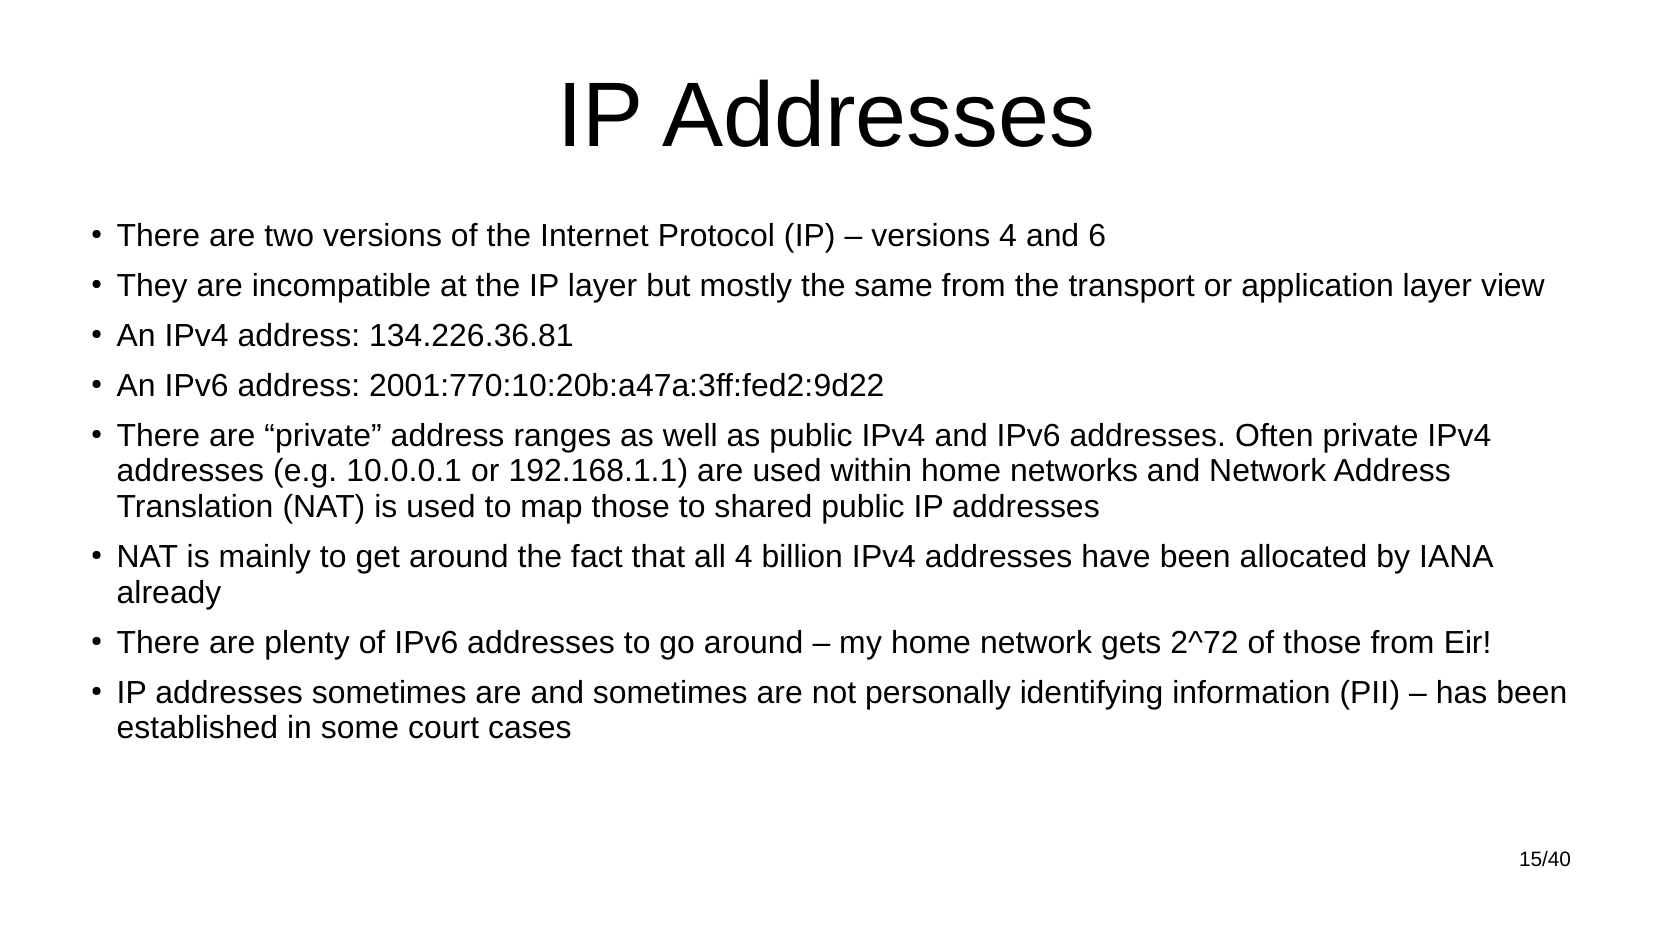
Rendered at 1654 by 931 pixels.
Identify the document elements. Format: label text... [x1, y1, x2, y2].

title IP Addresses [82, 37, 1571, 193]
list There are two versions of the Internet Protocol (IP) – versions 4 and 6 They are incompatible at the IP layer but mostly the same from the transport or application layer view An IPv4 address: 134.226.36.81 An IPv6 address: 2001:770:10:20b:a47a:3ff:fed2:9d22 There are “private” address ranges as well as public IPv4 and IPv6 addresses. Often private IPv4 addresses (e.g. 10.0.0.1 or 192.168.1.1) are used within home networks and Network Address Translation (NAT) is used to map those to shared public IP addresses NAT is mainly to get around the fact that all 4 billion IPv4 addresses have been allocated by IANA already There are plenty of IPv6 addresses to go around – my home network gets 2^72 of those from Eir! IP addresses sometimes are and sometimes are not personally identifying information (PII) – has been established in some court cases [82, 217, 1576, 758]
